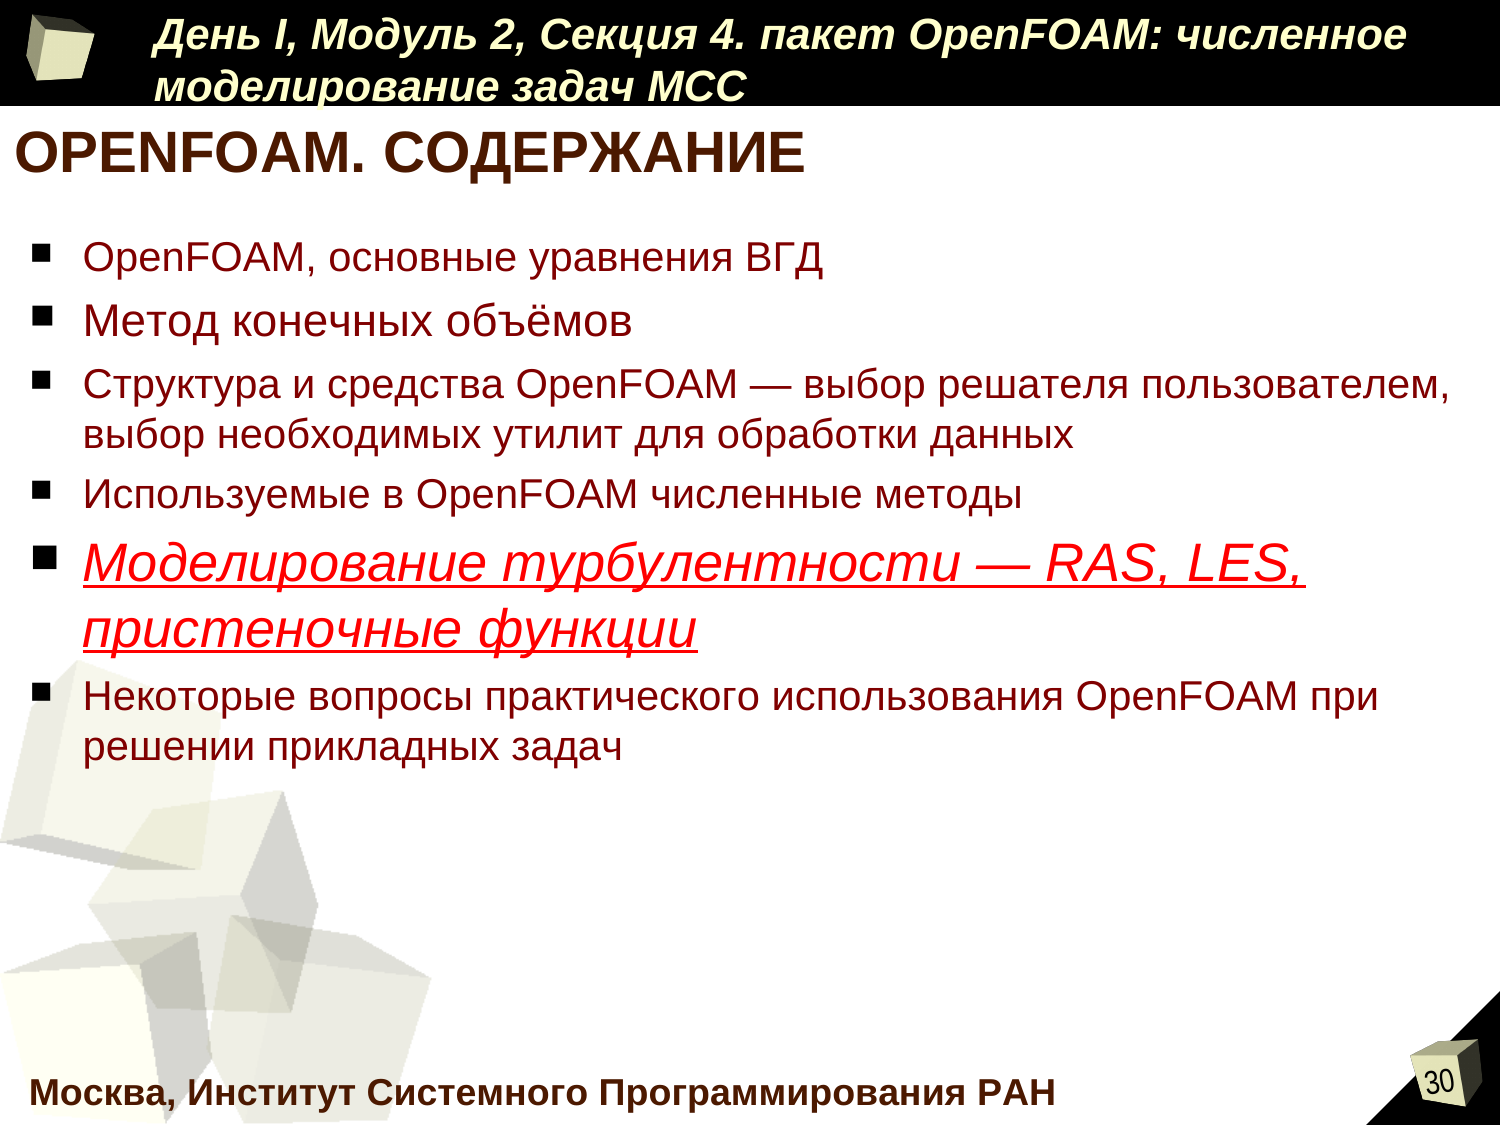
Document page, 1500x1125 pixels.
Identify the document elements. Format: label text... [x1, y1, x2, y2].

text_box OpenFOAM, основные уравнения ВГД Метод конечных объёмов Структура и средства OpenFOAM — выбор решателя пользователем, выбор необходимых утилит для обработки данных Используемые в OpenFOAM численные методы Моделирование турбулентности — RAS, LES, пристеночные функции Некоторые вопросы практического использования OpenFOAM при решении прикладных задач [11, 230, 1489, 766]
text_box OPENFOAM. СОДЕРЖАНИЕ [0, 106, 1500, 192]
picture [0, 659, 433, 1125]
picture [423, 1088, 433, 1102]
